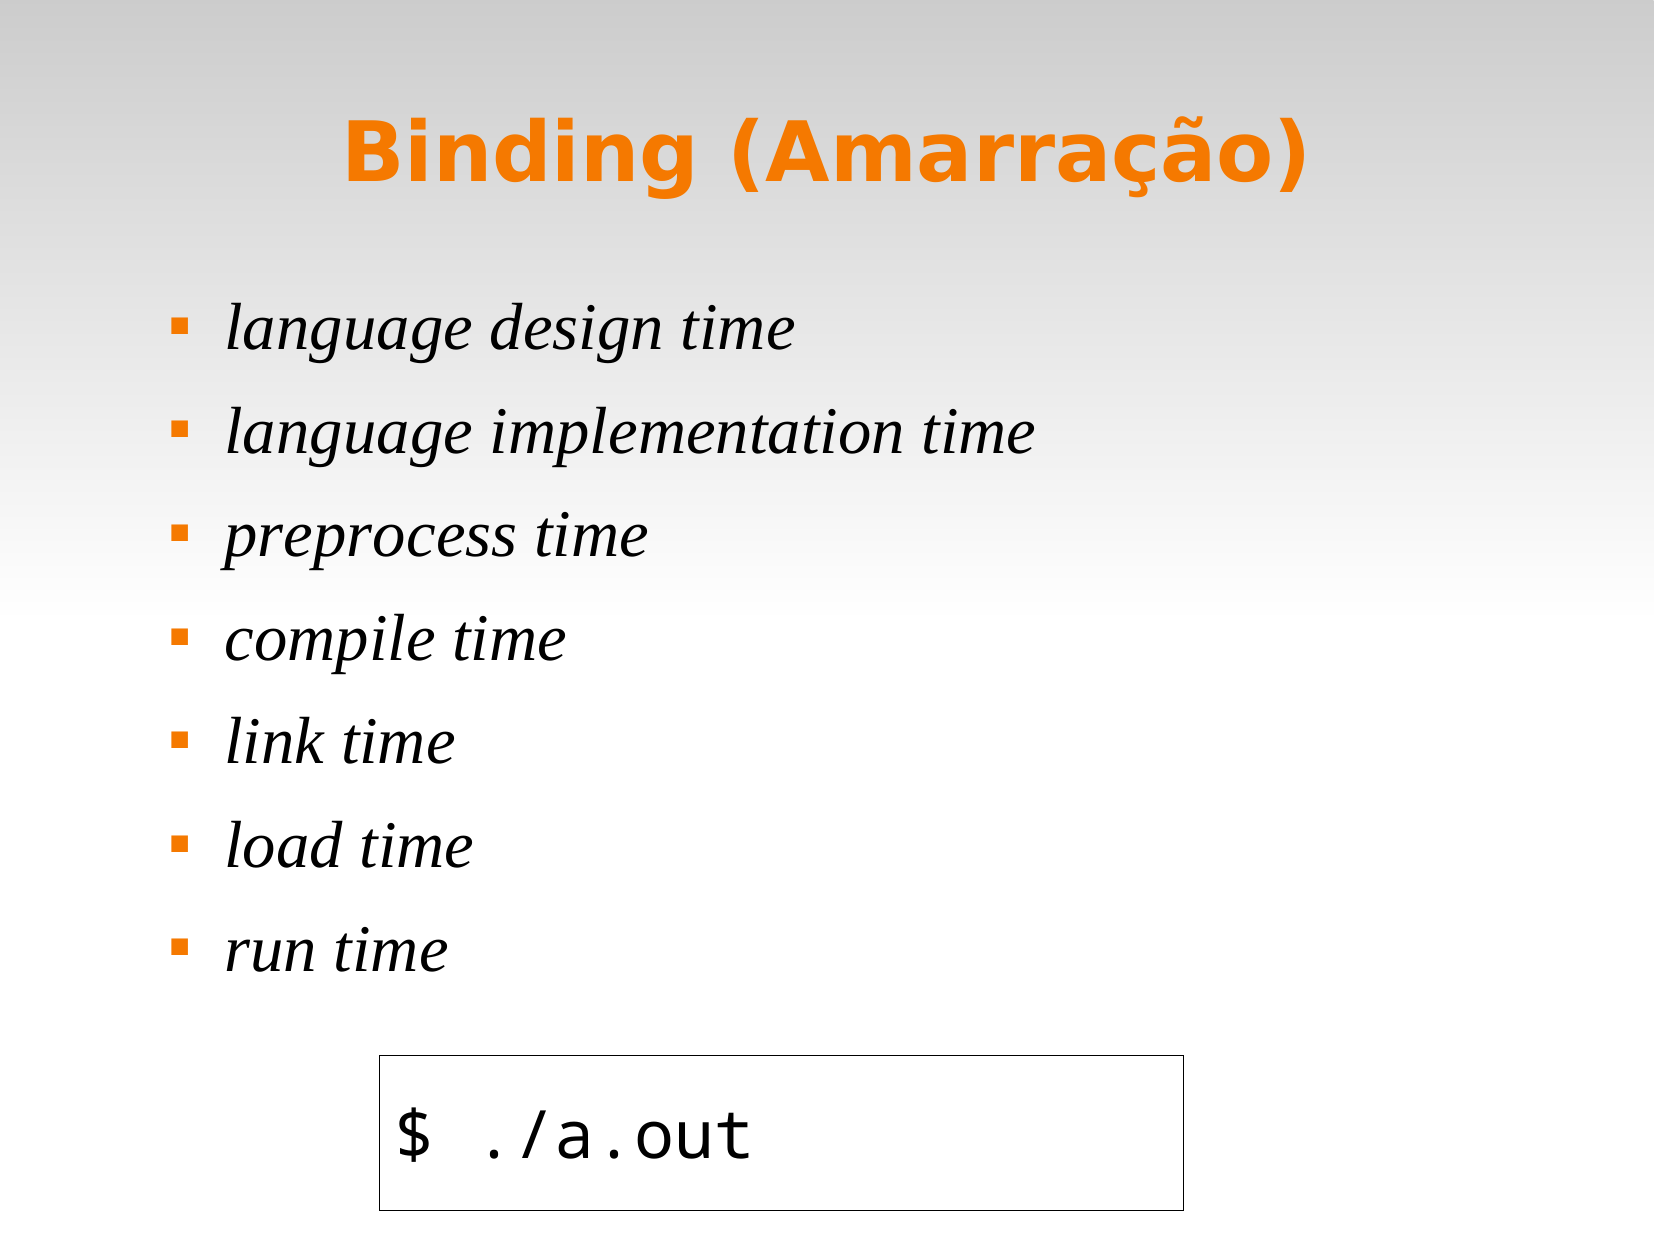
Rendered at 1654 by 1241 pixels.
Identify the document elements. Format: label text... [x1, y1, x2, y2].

list language design time language implementation time preprocess time compile time link time load time run time [82, 290, 1571, 1138]
text_box $ ./a.out [379, 1055, 1184, 1211]
title Binding (Amarração) [82, 49, 1571, 257]
